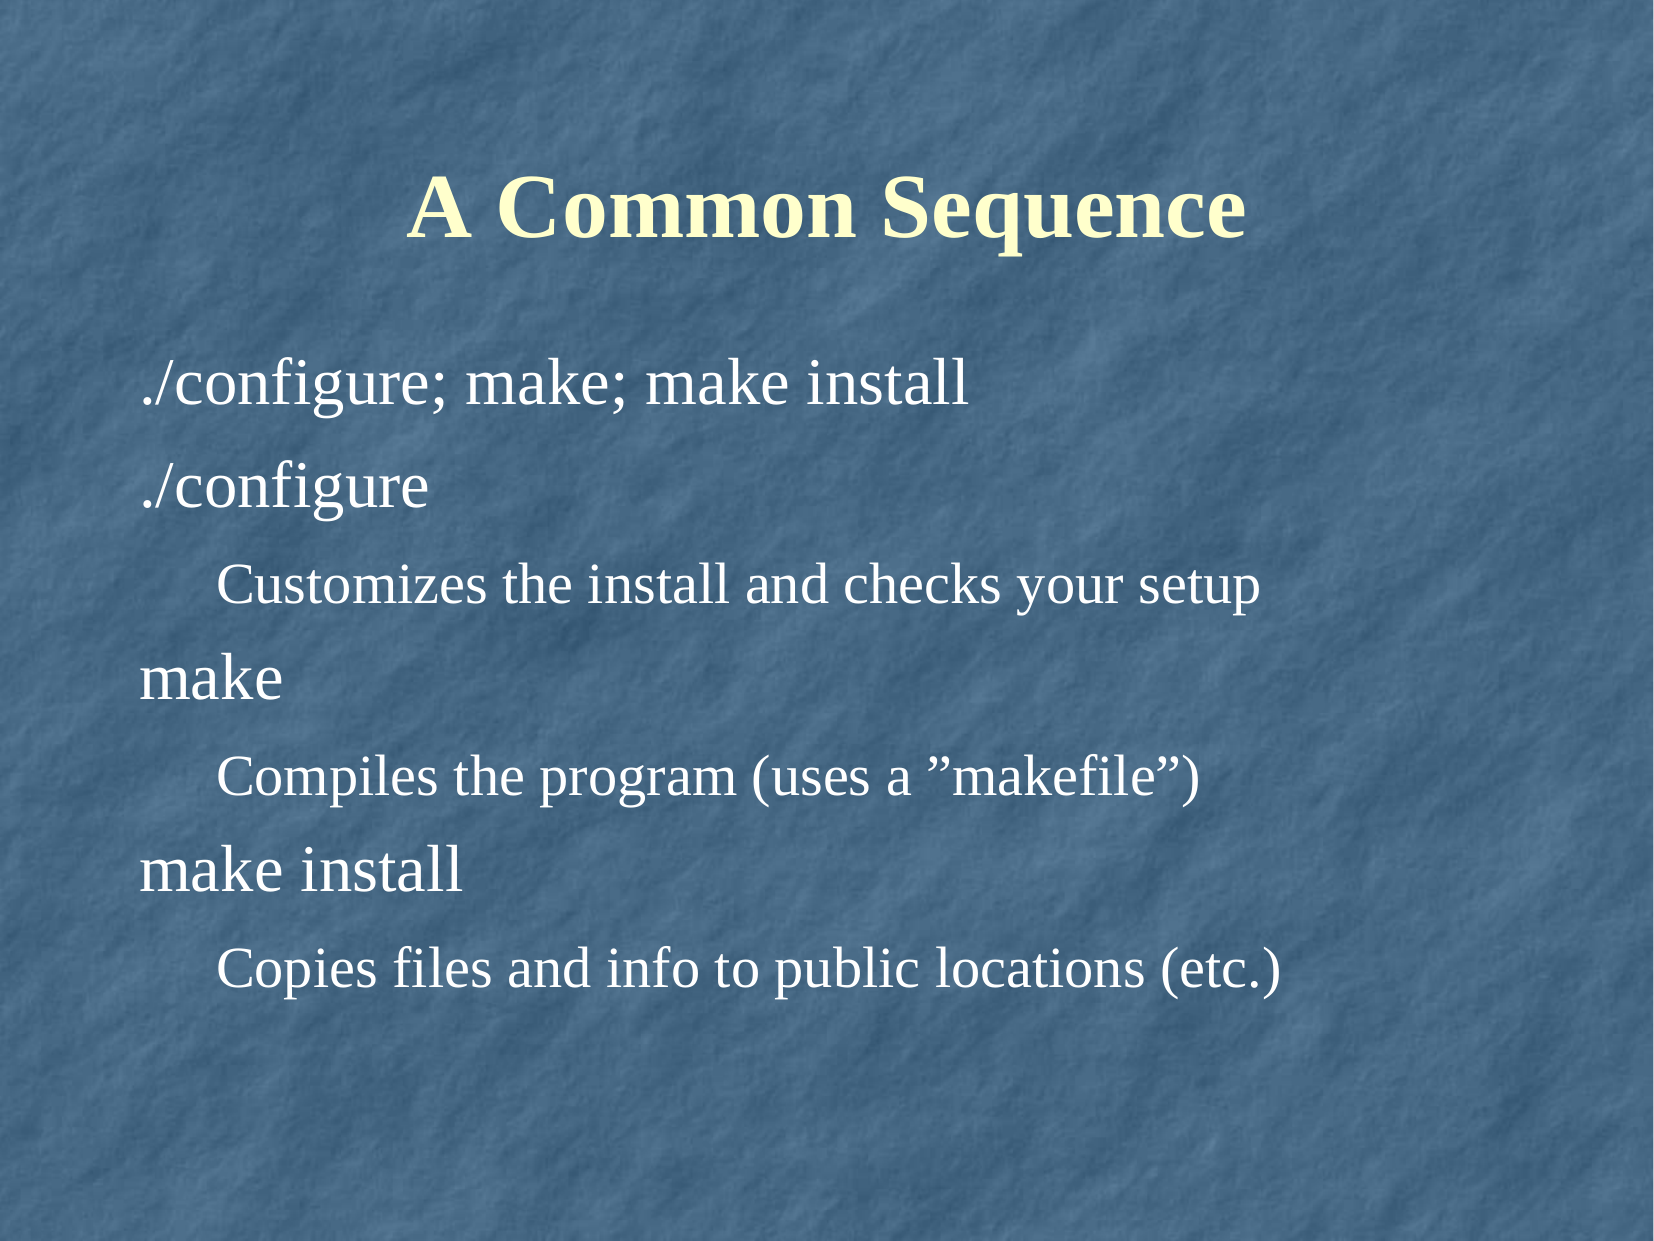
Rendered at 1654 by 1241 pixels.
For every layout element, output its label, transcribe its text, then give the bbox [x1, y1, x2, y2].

title A Common Sequence [121, 102, 1534, 311]
picture [0, 0, 1654, 1241]
list ./configure; make; make install ./configure Customizes the install and checks your setup make Compiles the program (uses a ”makefile”) make install Copies files and info to public locations (etc.) [121, 344, 1534, 1127]
